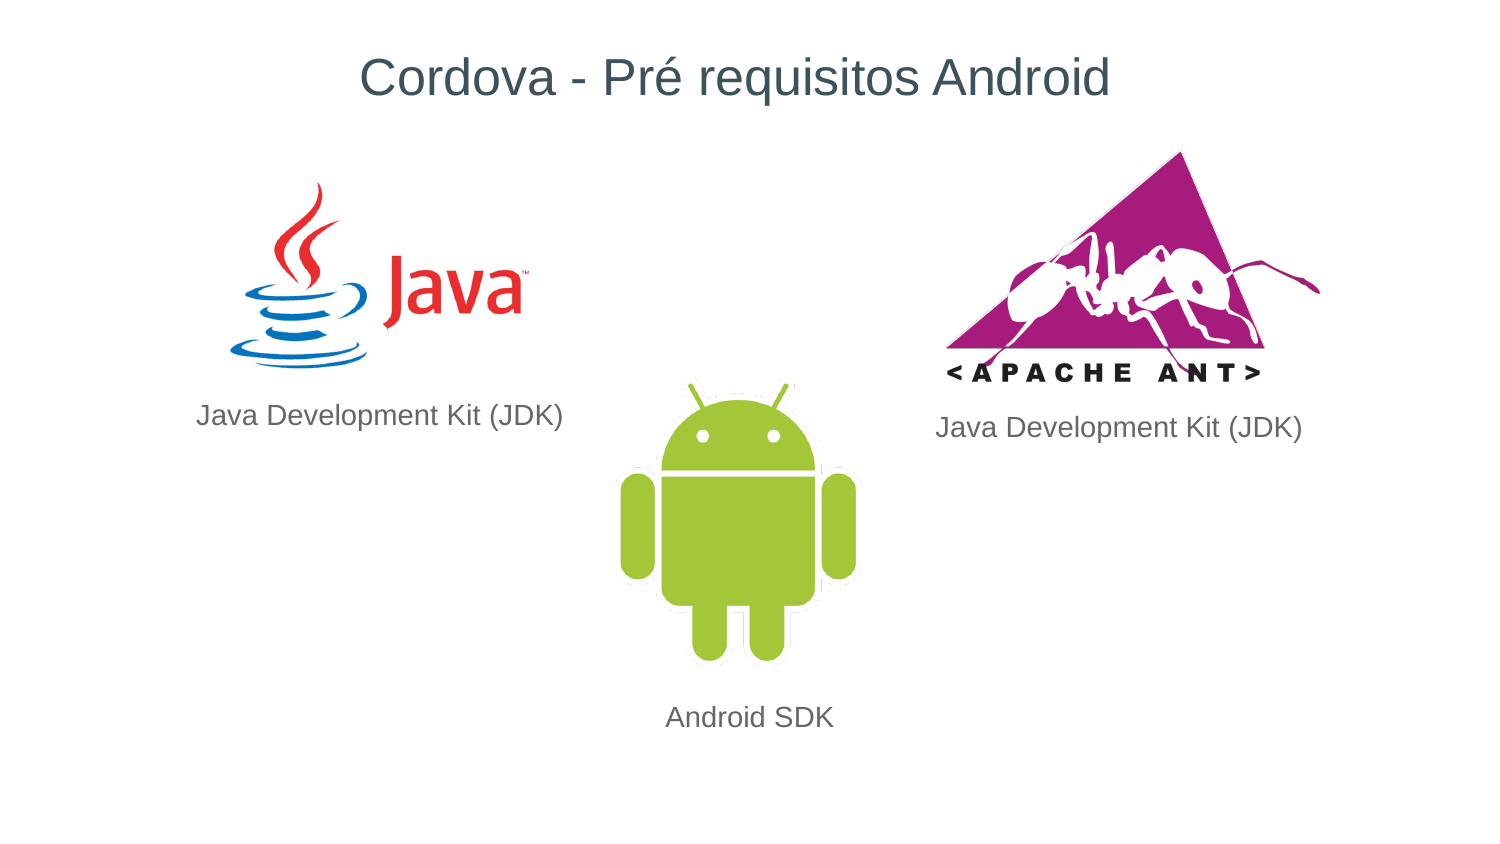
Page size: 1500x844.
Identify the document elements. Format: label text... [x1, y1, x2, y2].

picture [946, 181, 1320, 382]
text_box Java Development Kit (JDK) [862, 393, 1431, 466]
text_box Android SDK [439, 683, 1061, 757]
picture [614, 377, 862, 667]
text_box Java Development Kit (JDK) [69, 381, 614, 455]
picture [199, 181, 566, 381]
text_box Cordova - Pré requisitos Android [103, 28, 1368, 181]
